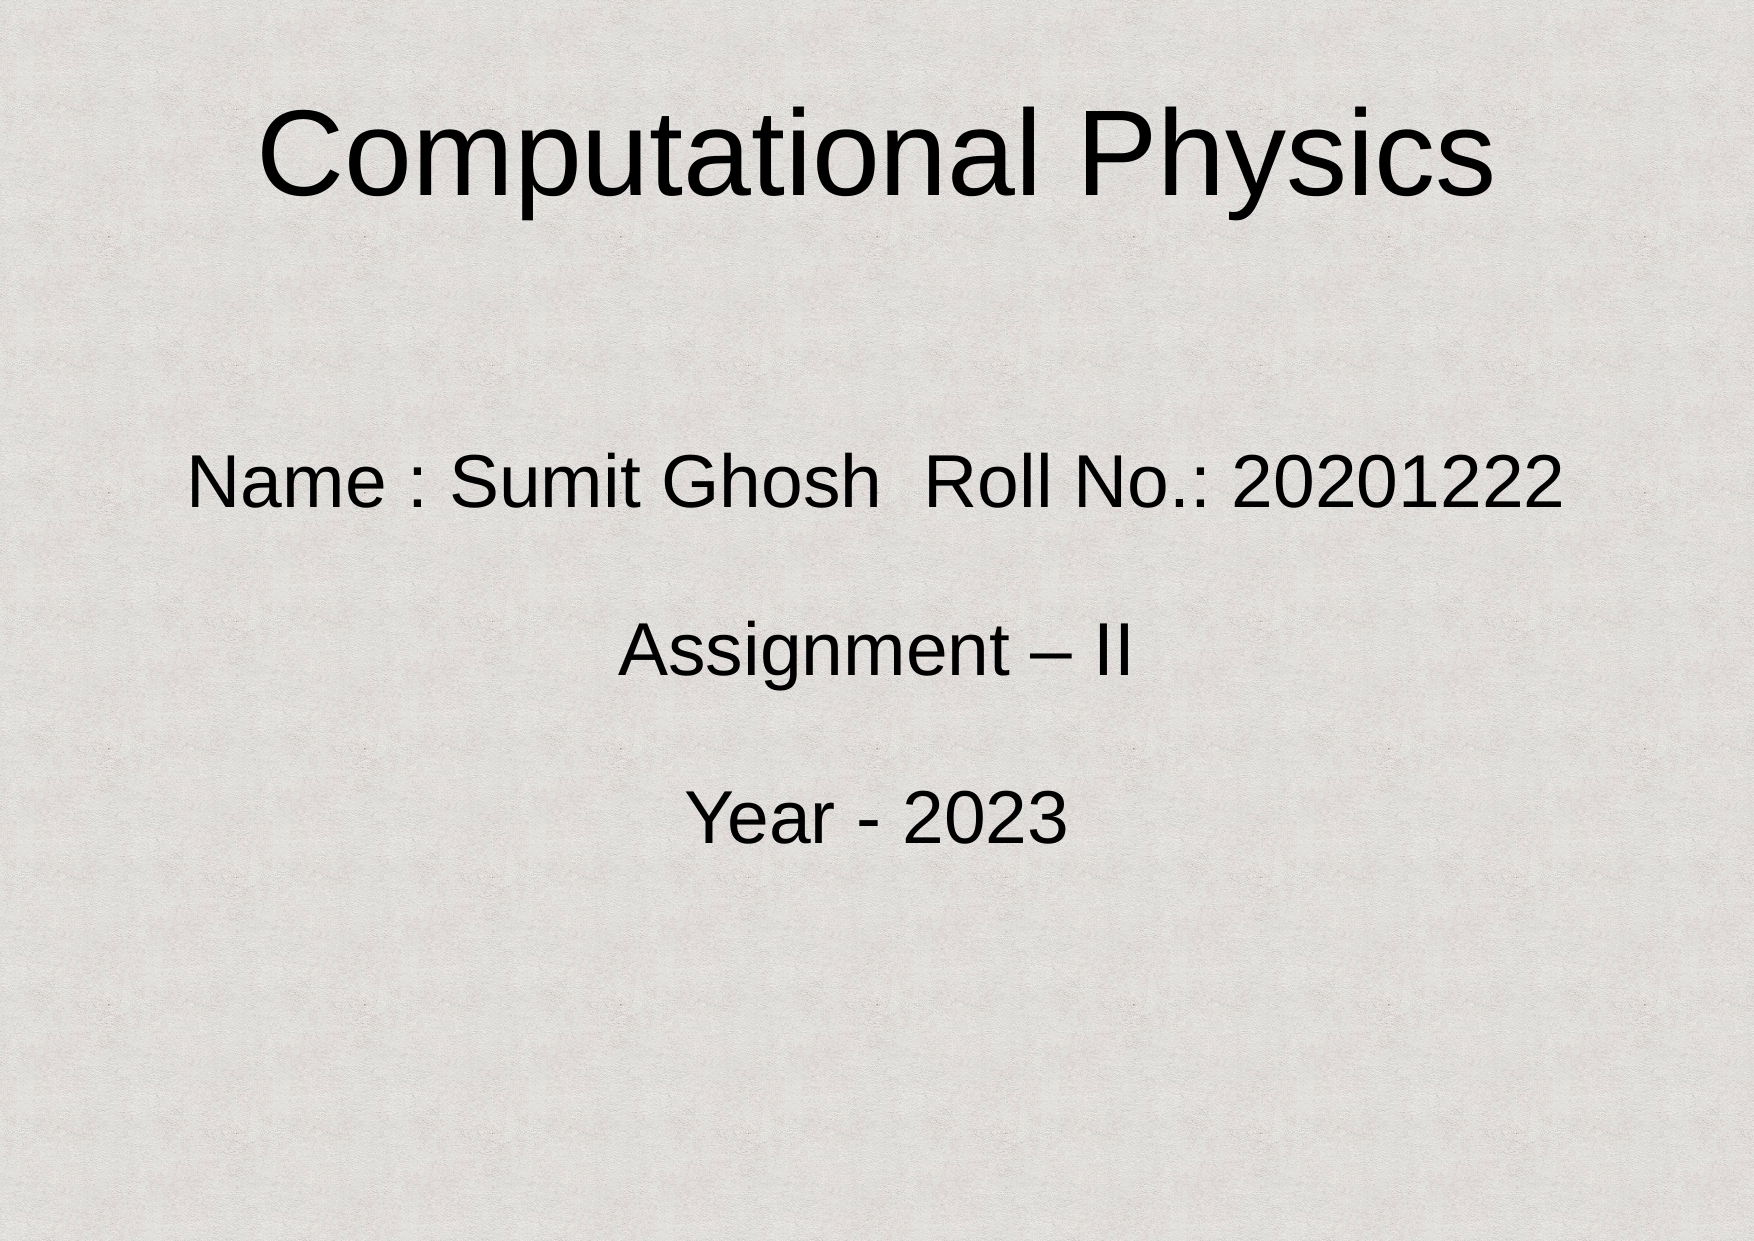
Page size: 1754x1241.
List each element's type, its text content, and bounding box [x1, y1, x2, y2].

subtitle Name : Sumit Ghosh Roll No.: 20201222 Assignment – II Year - 2023 [87, 290, 1667, 1010]
title Computational Physics [87, 49, 1667, 257]
picture [0, 0, 1754, 1241]
